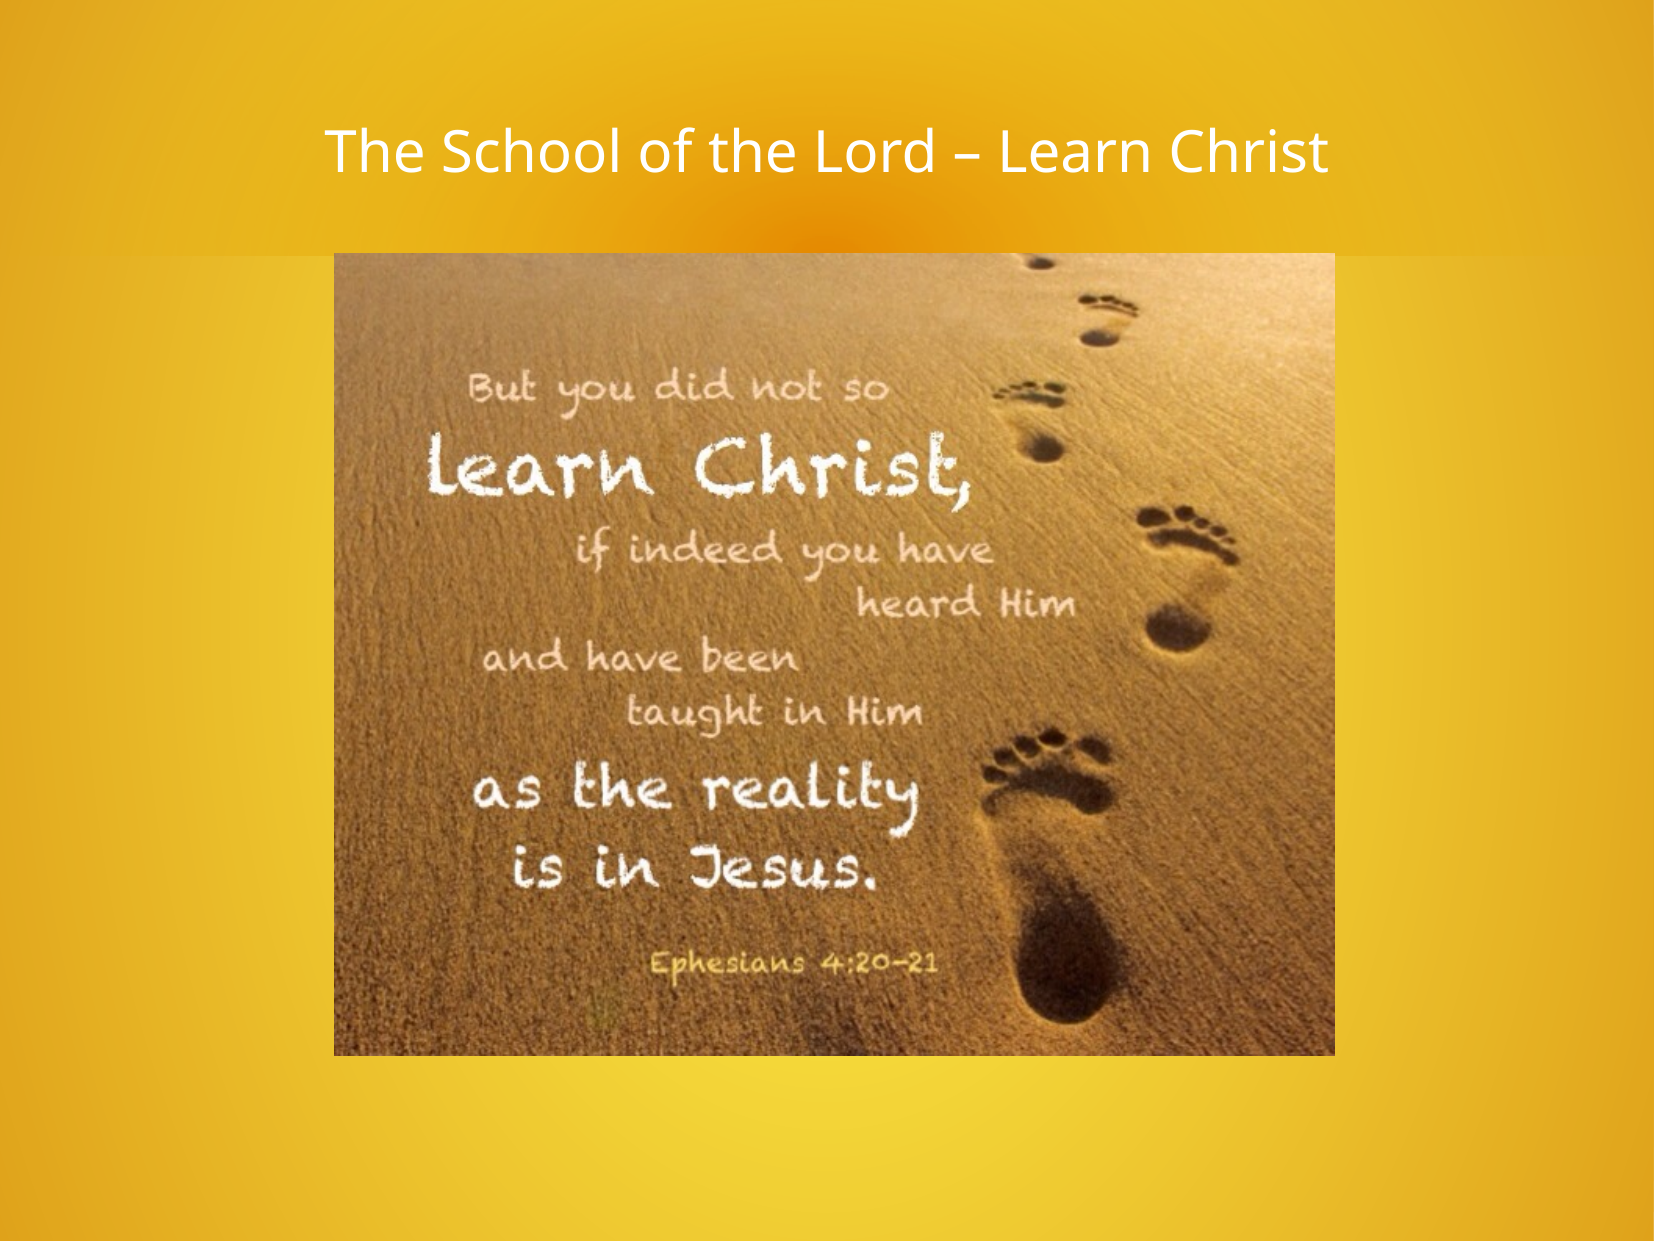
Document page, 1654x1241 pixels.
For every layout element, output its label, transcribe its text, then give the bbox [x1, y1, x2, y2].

picture [334, 253, 1335, 1056]
title The School of the Lord – Learn Christ [82, 47, 1571, 252]
